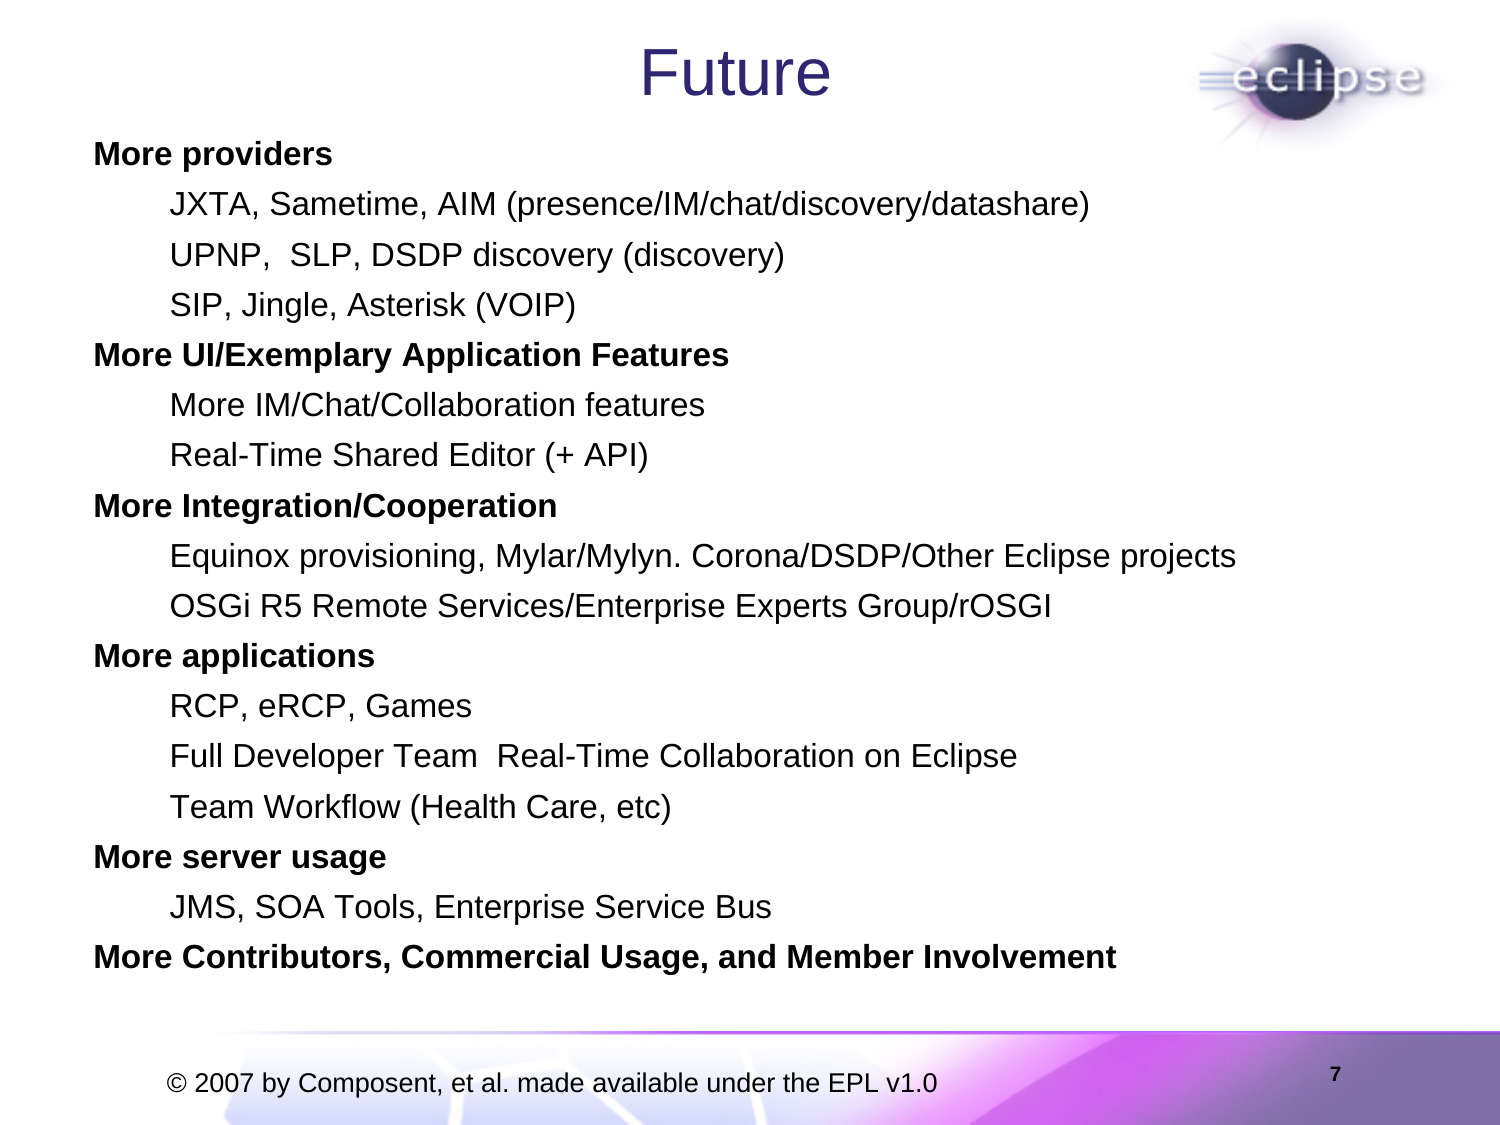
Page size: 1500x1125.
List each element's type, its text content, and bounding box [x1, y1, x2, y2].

picture [92, 1031, 1500, 1125]
picture [1164, 17, 1465, 152]
title Future [624, 37, 1395, 128]
list More providers JXTA, Sametime, AIM (presence/IM/chat/discovery/datashare) UPNP, SLP, DSDP discovery (discovery) SIP, Jingle, Asterisk (VOIP) More UI/Exemplary Application Features More IM/Chat/Collaboration features Real-Time Shared Editor (+ API) More Integration/Cooperation Equinox provisioning, Mylar/Mylyn. Corona/DSDP/Other Eclipse projects OSGi R5 Remote Services/Enterprise Experts Group/rOSGI More applications RCP, eRCP, Games Full Developer Team Real-Time Collaboration on Eclipse Team Workflow (Health Care, etc) More server usage JMS, SOA Tools, Enterprise Service Bus More Contributors, Commercial Usage, and Member Involvement [93, 139, 1404, 1031]
